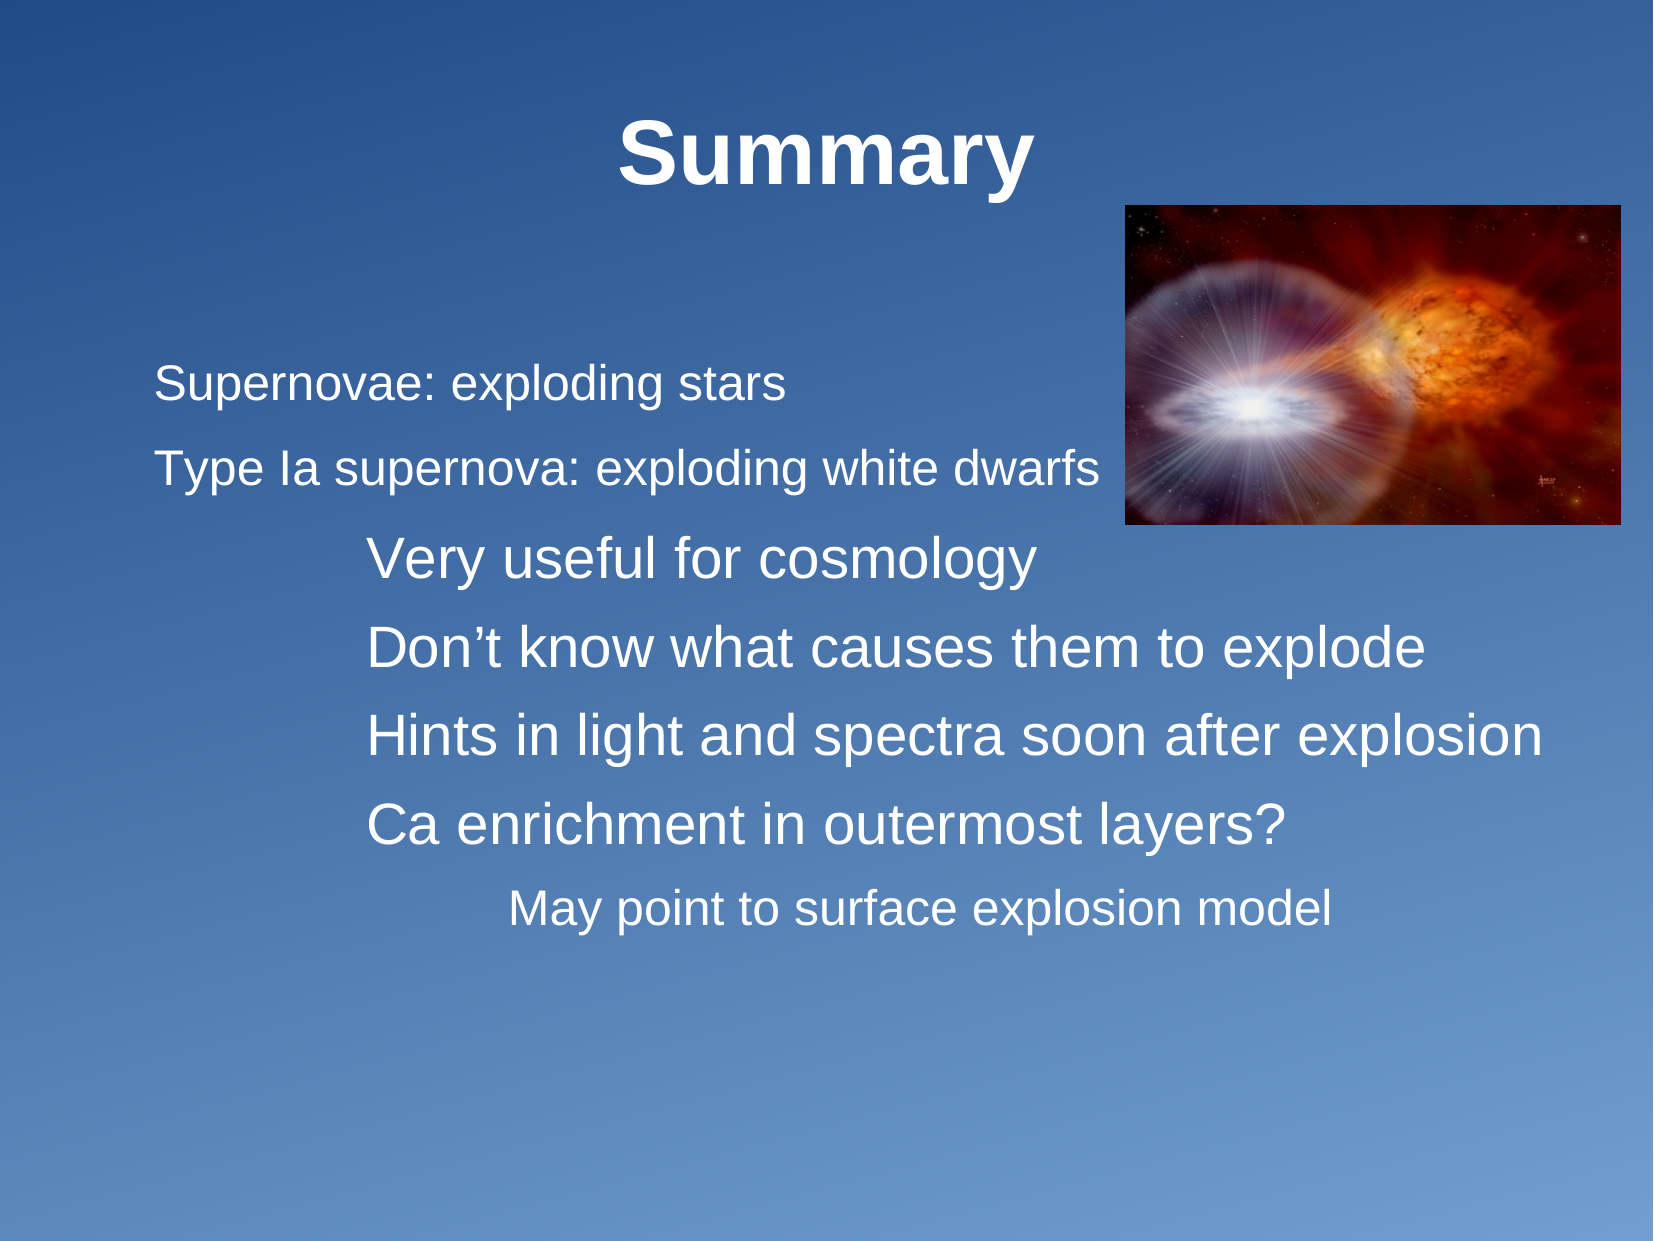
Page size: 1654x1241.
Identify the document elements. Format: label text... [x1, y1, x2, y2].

list Supernovae: exploding stars Type Ia supernova: exploding white dwarfs Very useful for cosmology Don’t know what causes them to explode Hints in light and spectra soon after explosion Ca enrichment in outermost layers? May point to surface explosion model [82, 355, 1571, 1075]
picture [1125, 205, 1621, 526]
title Summary [82, 49, 1571, 257]
